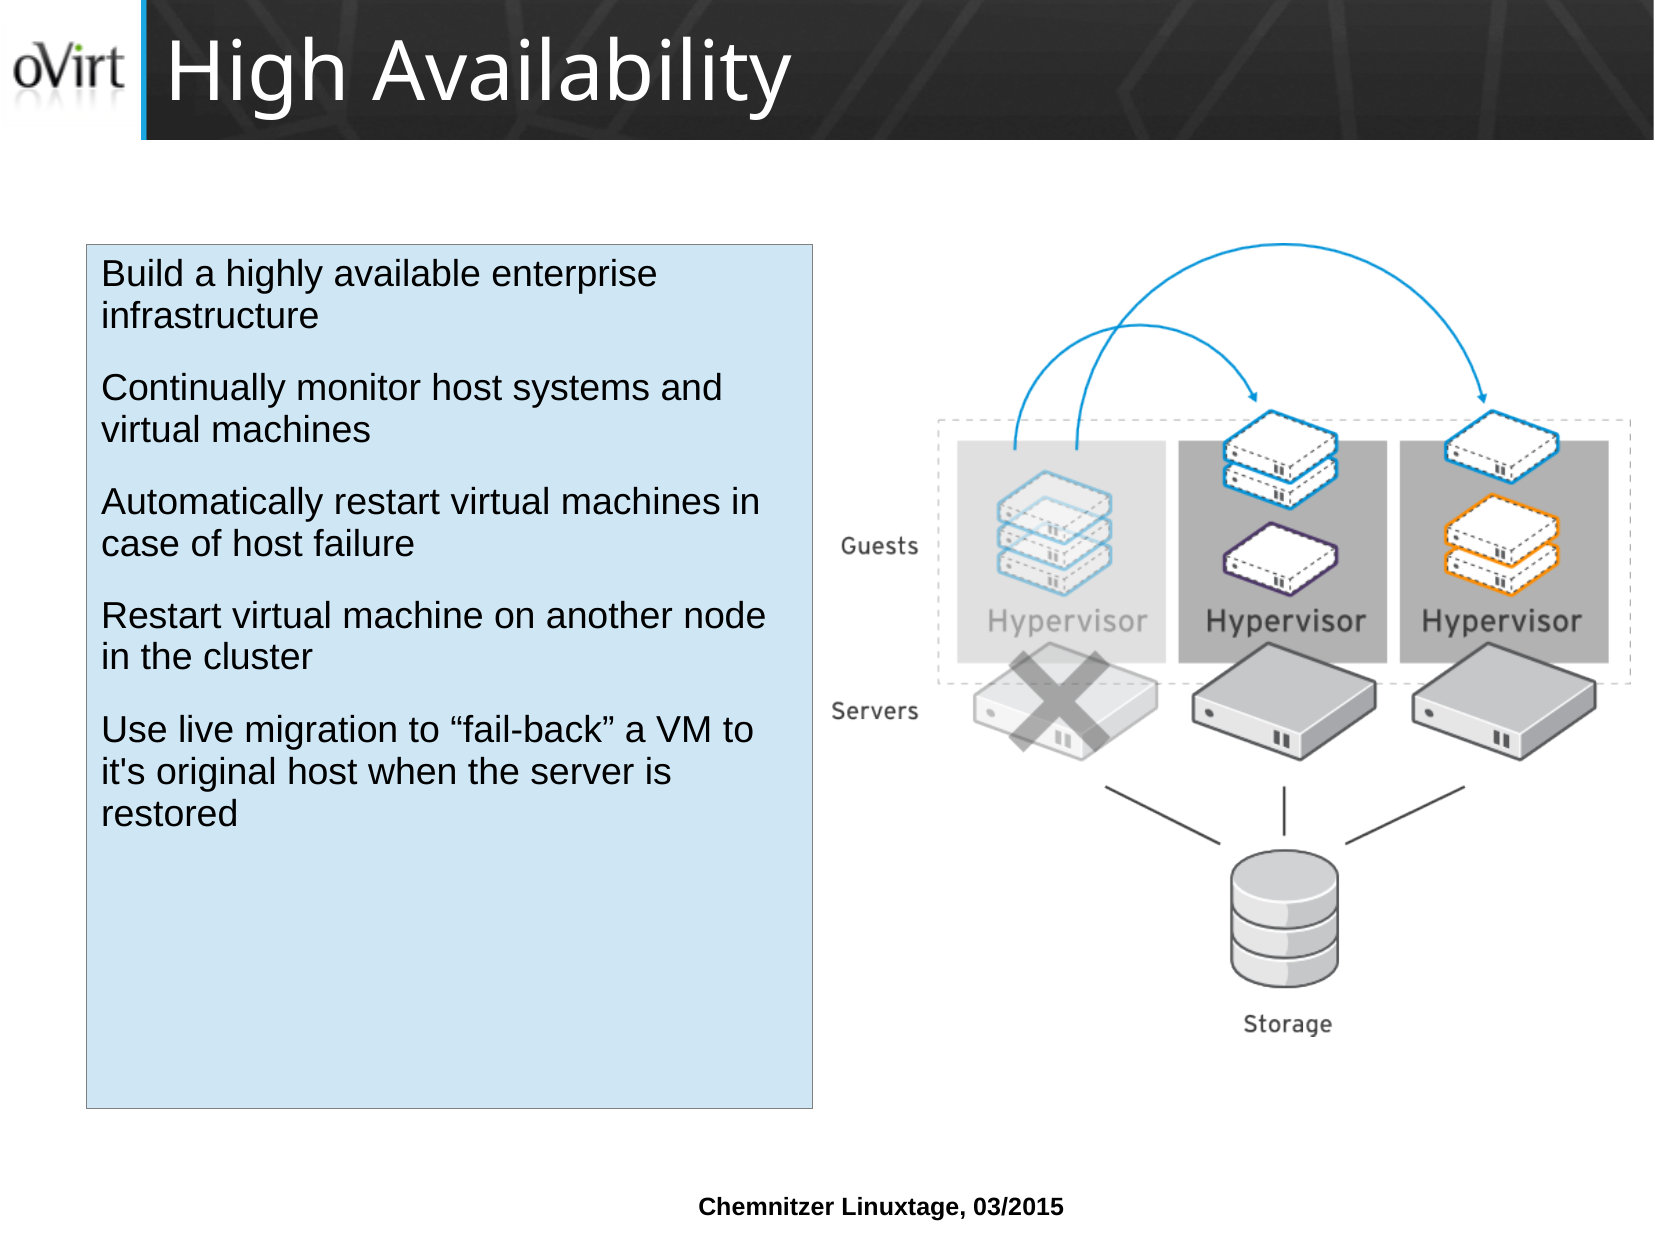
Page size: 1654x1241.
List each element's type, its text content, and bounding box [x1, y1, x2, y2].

picture [832, 243, 1631, 1037]
picture [0, 0, 1654, 140]
title High Availability [164, 18, 1653, 119]
text_box Build a highly available enterprise infrastructure Continually monitor host systems and virtual machines Automatically restart virtual machines in case of host failure Restart virtual machine on another node in the cluster Use live migration to “fail-back” a VM to it's original host when the server is restored [86, 244, 813, 1109]
